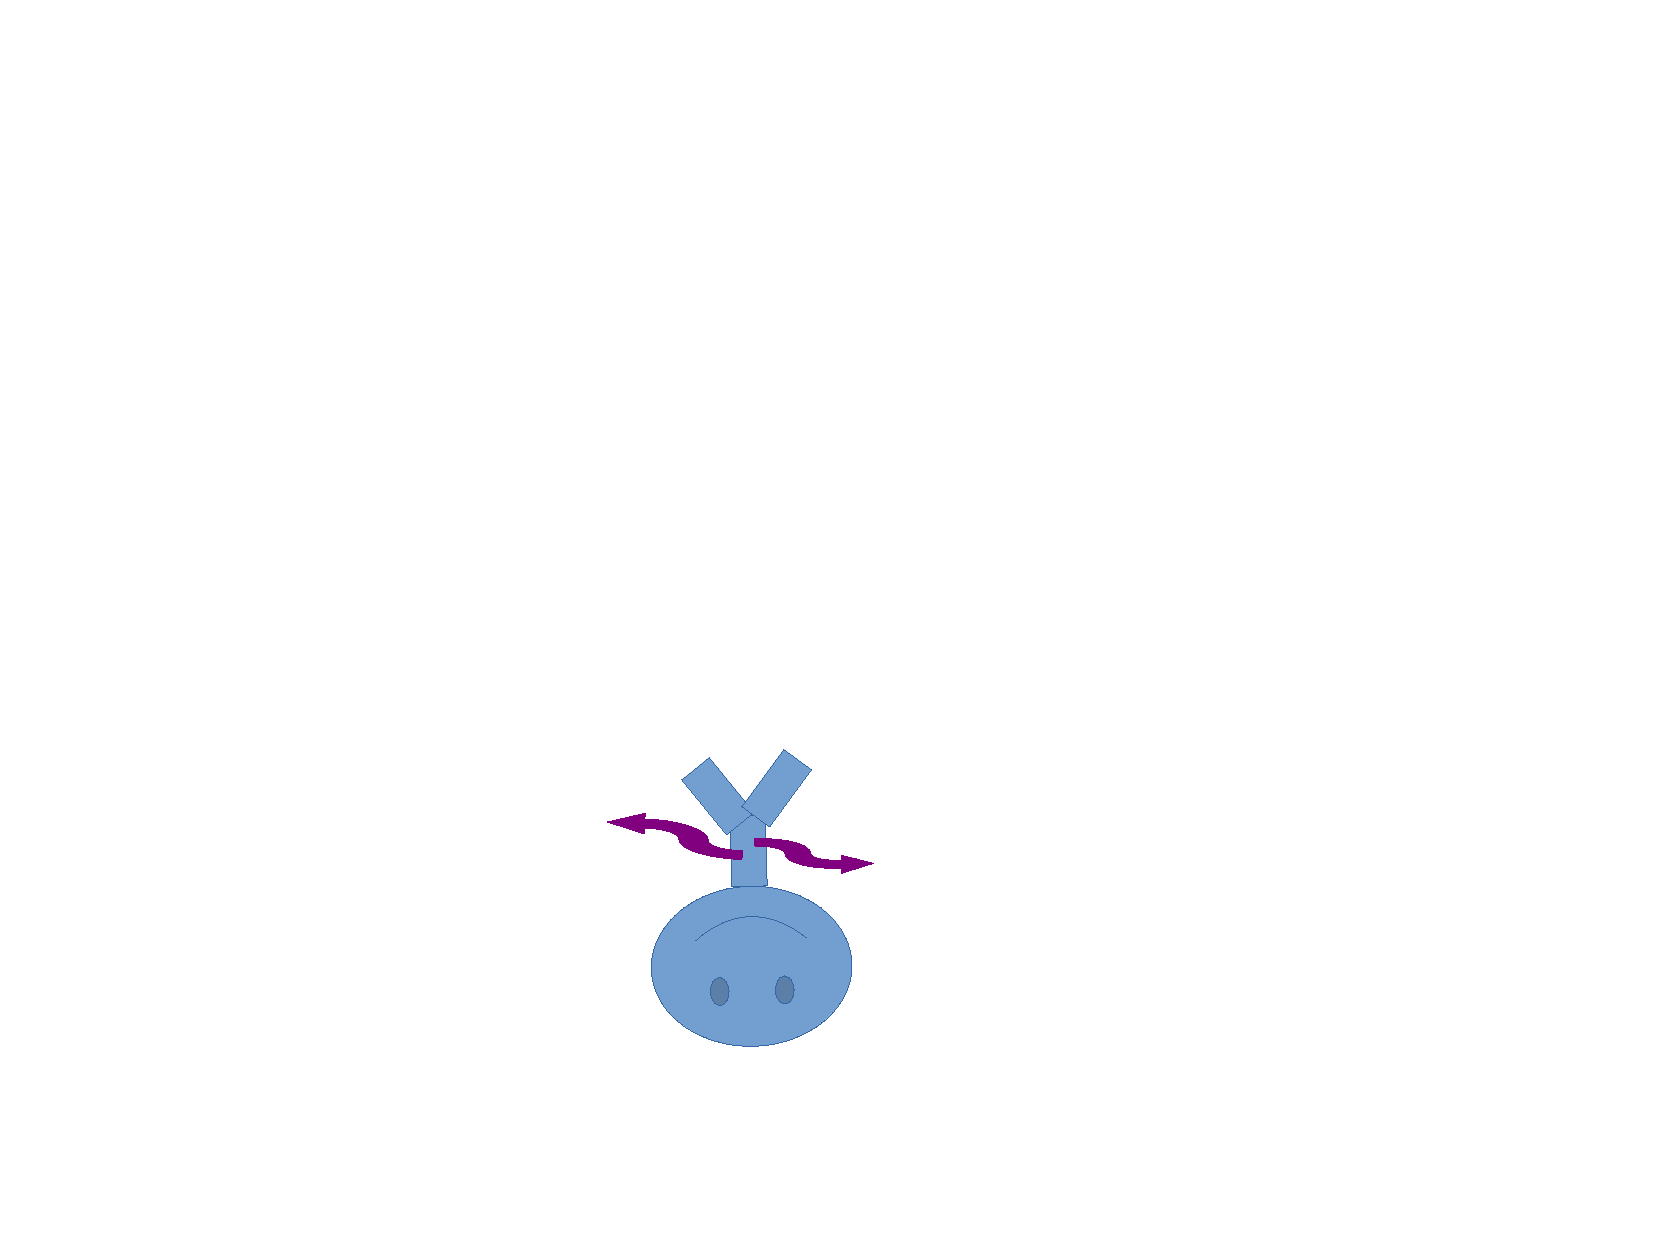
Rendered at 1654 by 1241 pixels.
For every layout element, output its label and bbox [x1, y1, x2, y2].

text_box [607, 749, 874, 1047]
